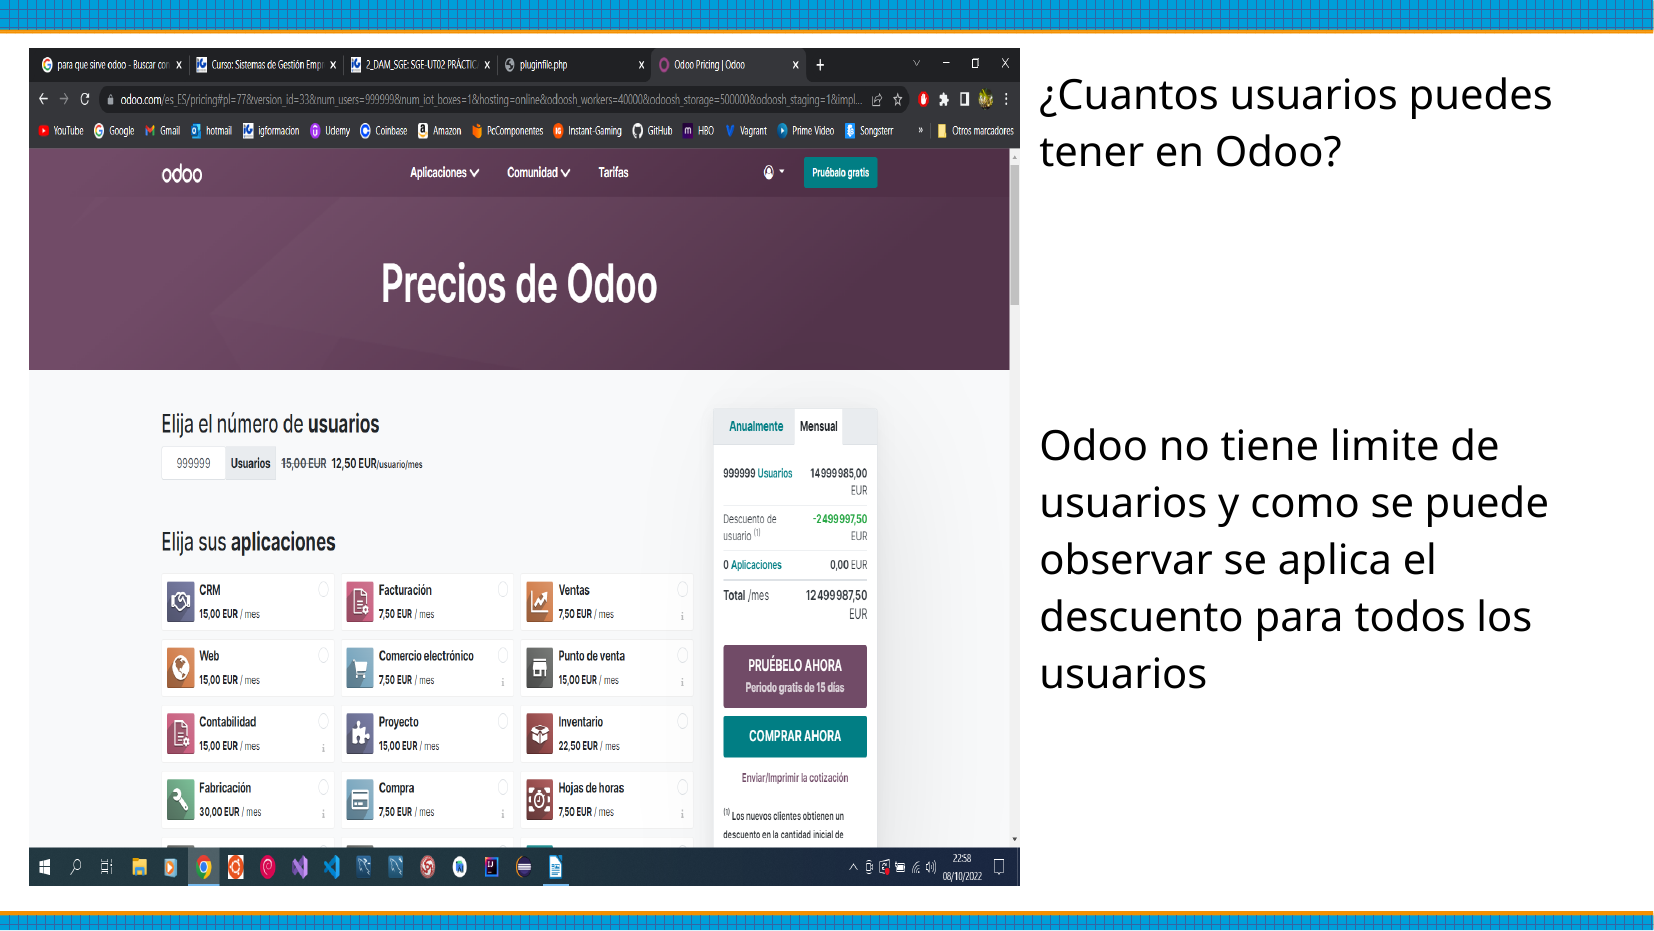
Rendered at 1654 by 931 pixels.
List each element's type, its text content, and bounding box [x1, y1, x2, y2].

text_box ¿Cuantos usuarios puedes tener en Odoo? [1033, 29, 1654, 214]
text_box Odoo no tiene limite de usuarios y como se puede observar se aplica el descuento para todos los usuarios [1033, 296, 1654, 821]
picture [29, 48, 1020, 886]
